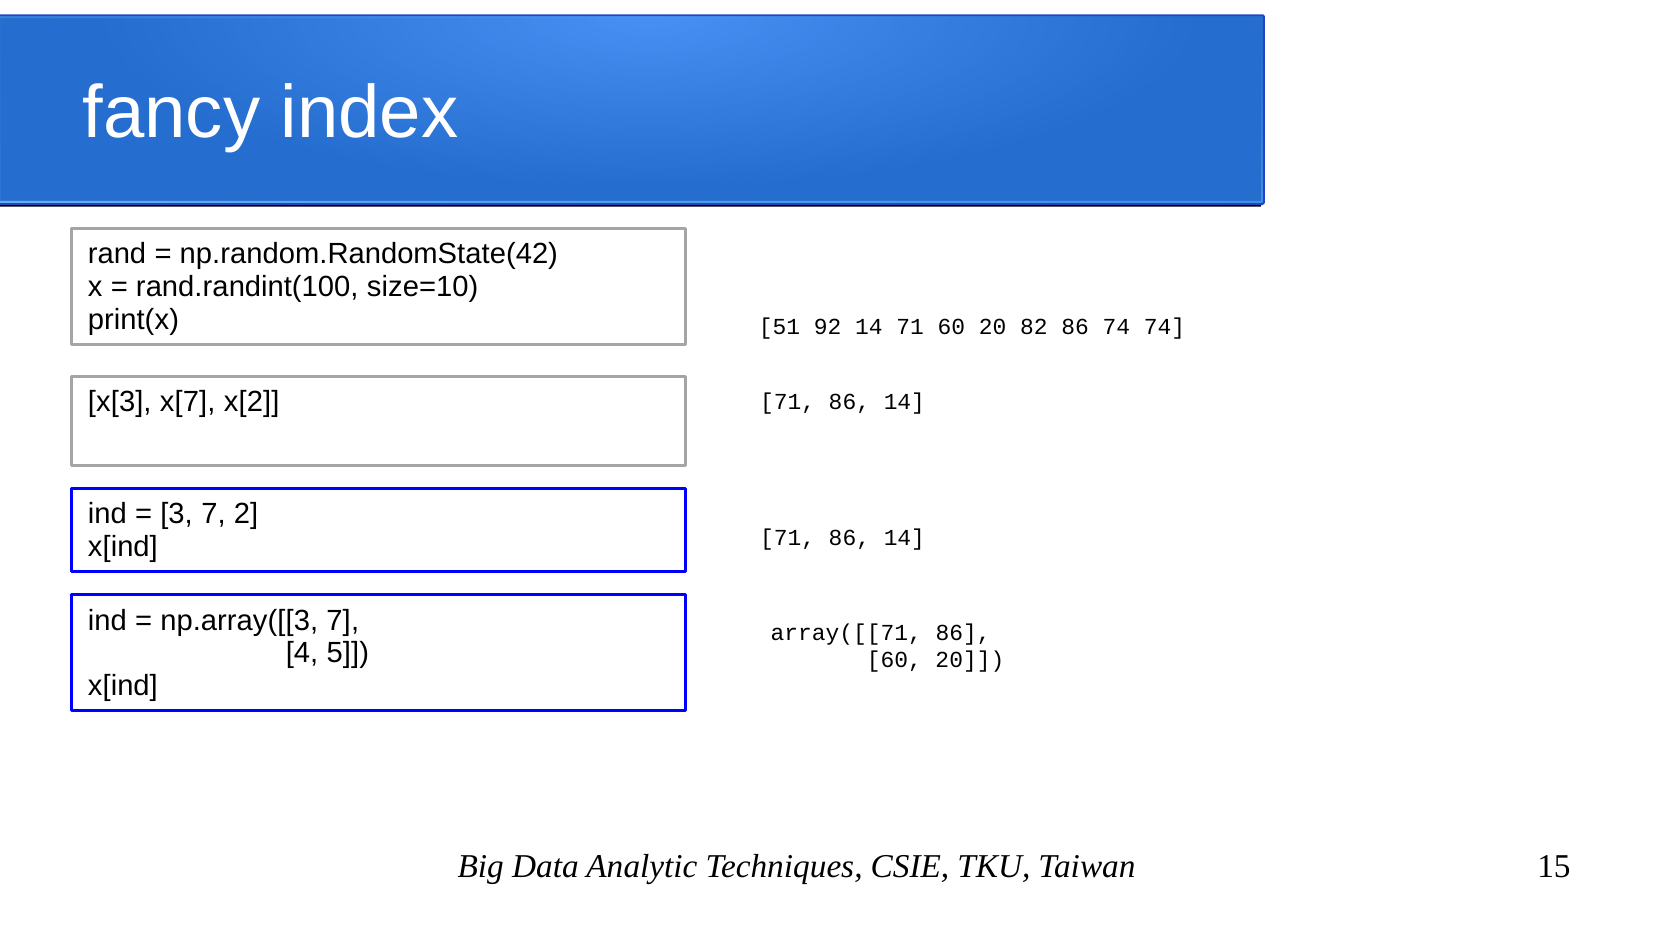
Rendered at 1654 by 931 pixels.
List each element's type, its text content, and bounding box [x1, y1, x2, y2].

text_box ind = np.array([[3, 7], [4, 5]]) x[ind] [71, 594, 686, 711]
text_box ind = [3, 7, 2] x[ind] [71, 488, 686, 572]
text_box [71, 86, 14] [745, 518, 1052, 584]
text_box [51 92 14 71 60 20 82 86 74 74] [744, 307, 1376, 373]
text_box rand = np.random.RandomState(42) x = rand.randint(100, size=10) print(x) [71, 228, 686, 345]
title fancy index [82, 35, 1235, 189]
text_box array([[71, 86], [60, 20]]) [755, 614, 1111, 697]
text_box [x[3], x[7], x[2]] [71, 376, 686, 466]
text_box [71, 86, 14] [745, 382, 1052, 448]
